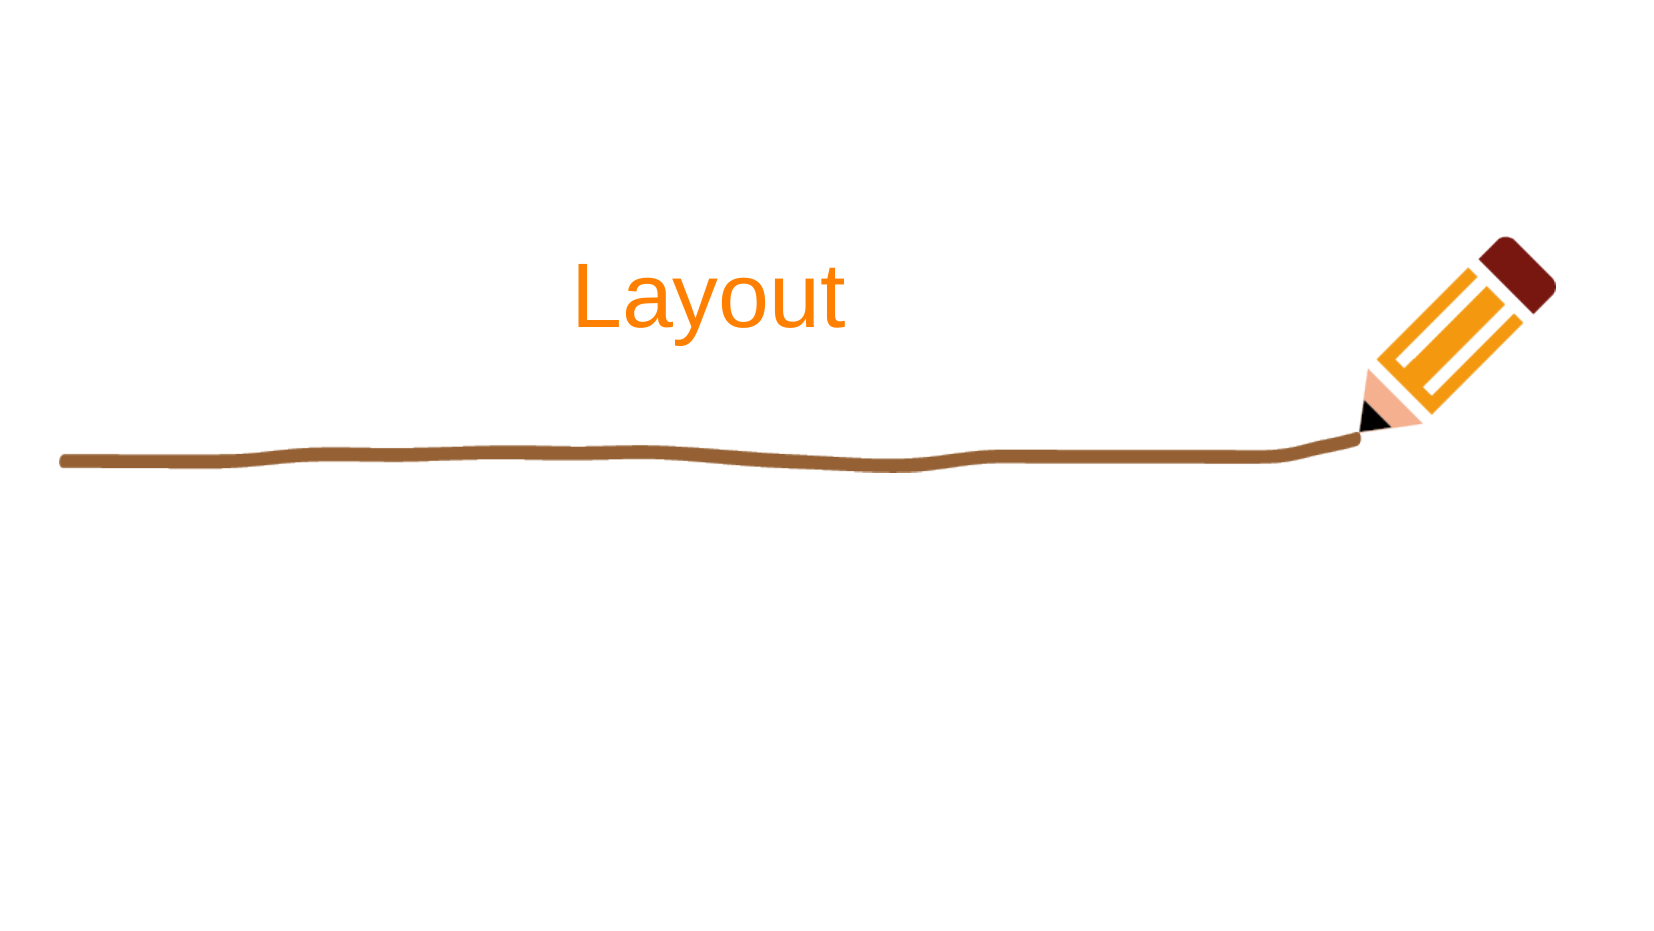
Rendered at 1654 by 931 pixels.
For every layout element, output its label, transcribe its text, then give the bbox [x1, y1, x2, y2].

picture [59, 236, 1556, 473]
title Layout [88, 244, 1329, 450]
